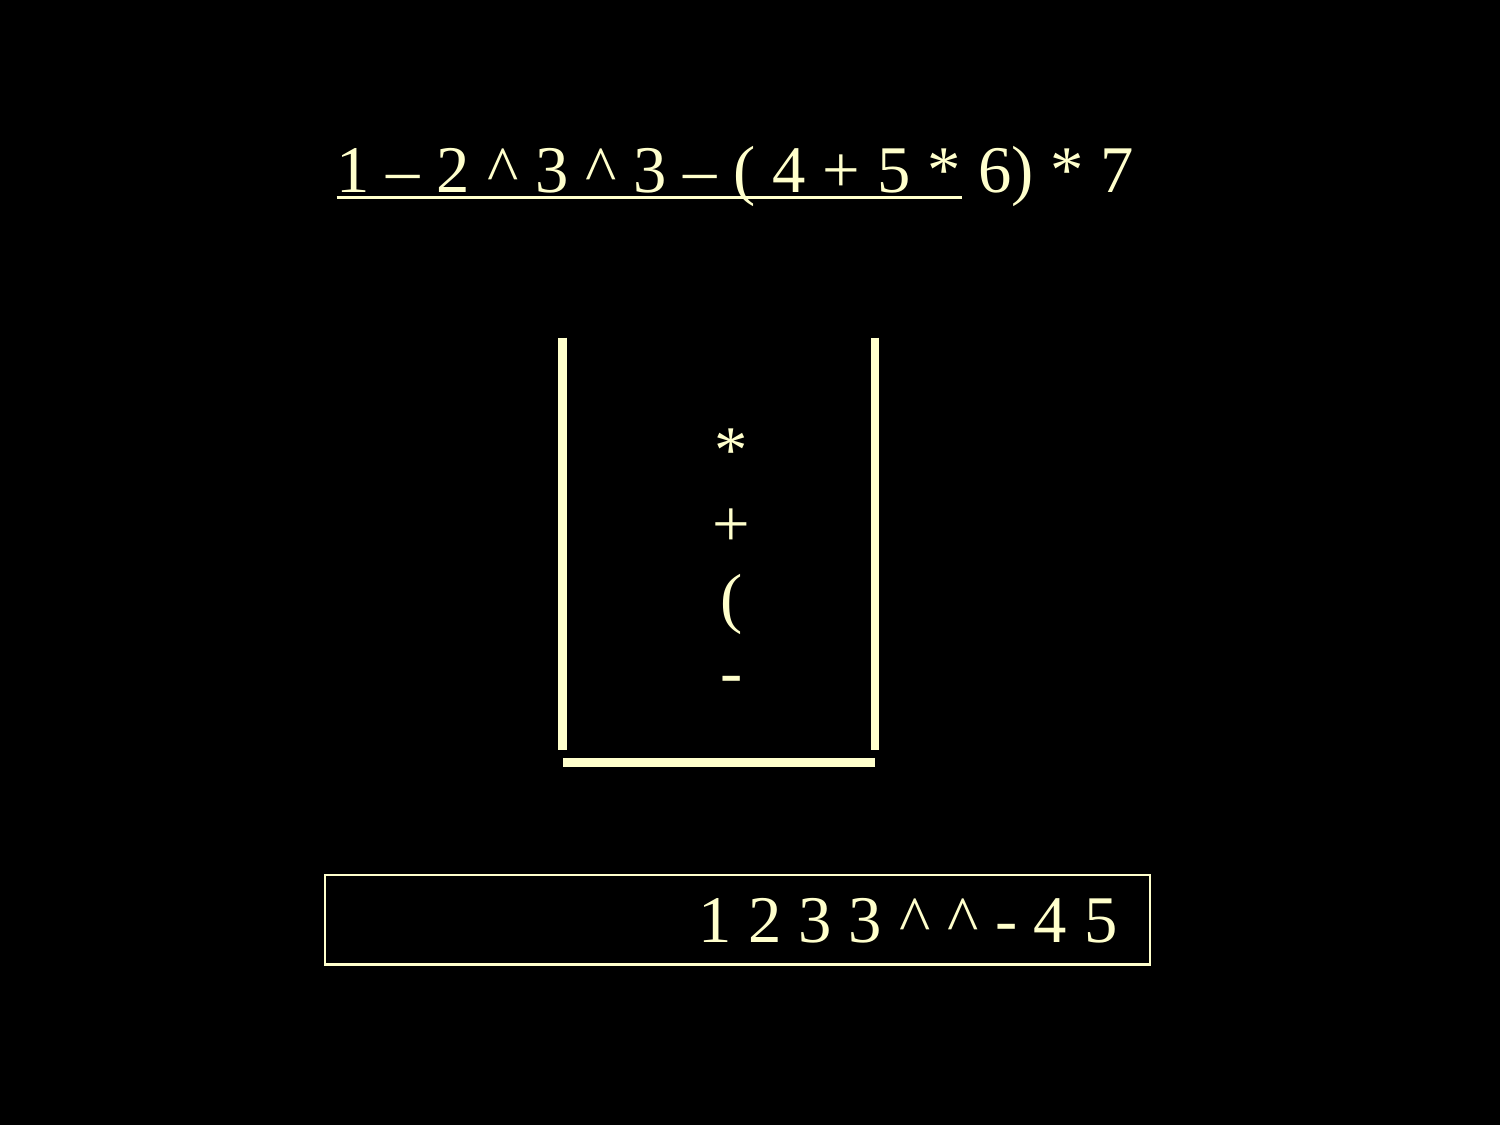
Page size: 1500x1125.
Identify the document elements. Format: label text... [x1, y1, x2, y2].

text_box * + ( - [624, 349, 838, 717]
text_box 1 2 3 3 ^ ^ - 4 5 [325, 874, 1150, 965]
text_box 1 – 2 ^ 3 ^ 3 – ( 4 + 5 * 6) * 7 [321, 124, 1276, 215]
